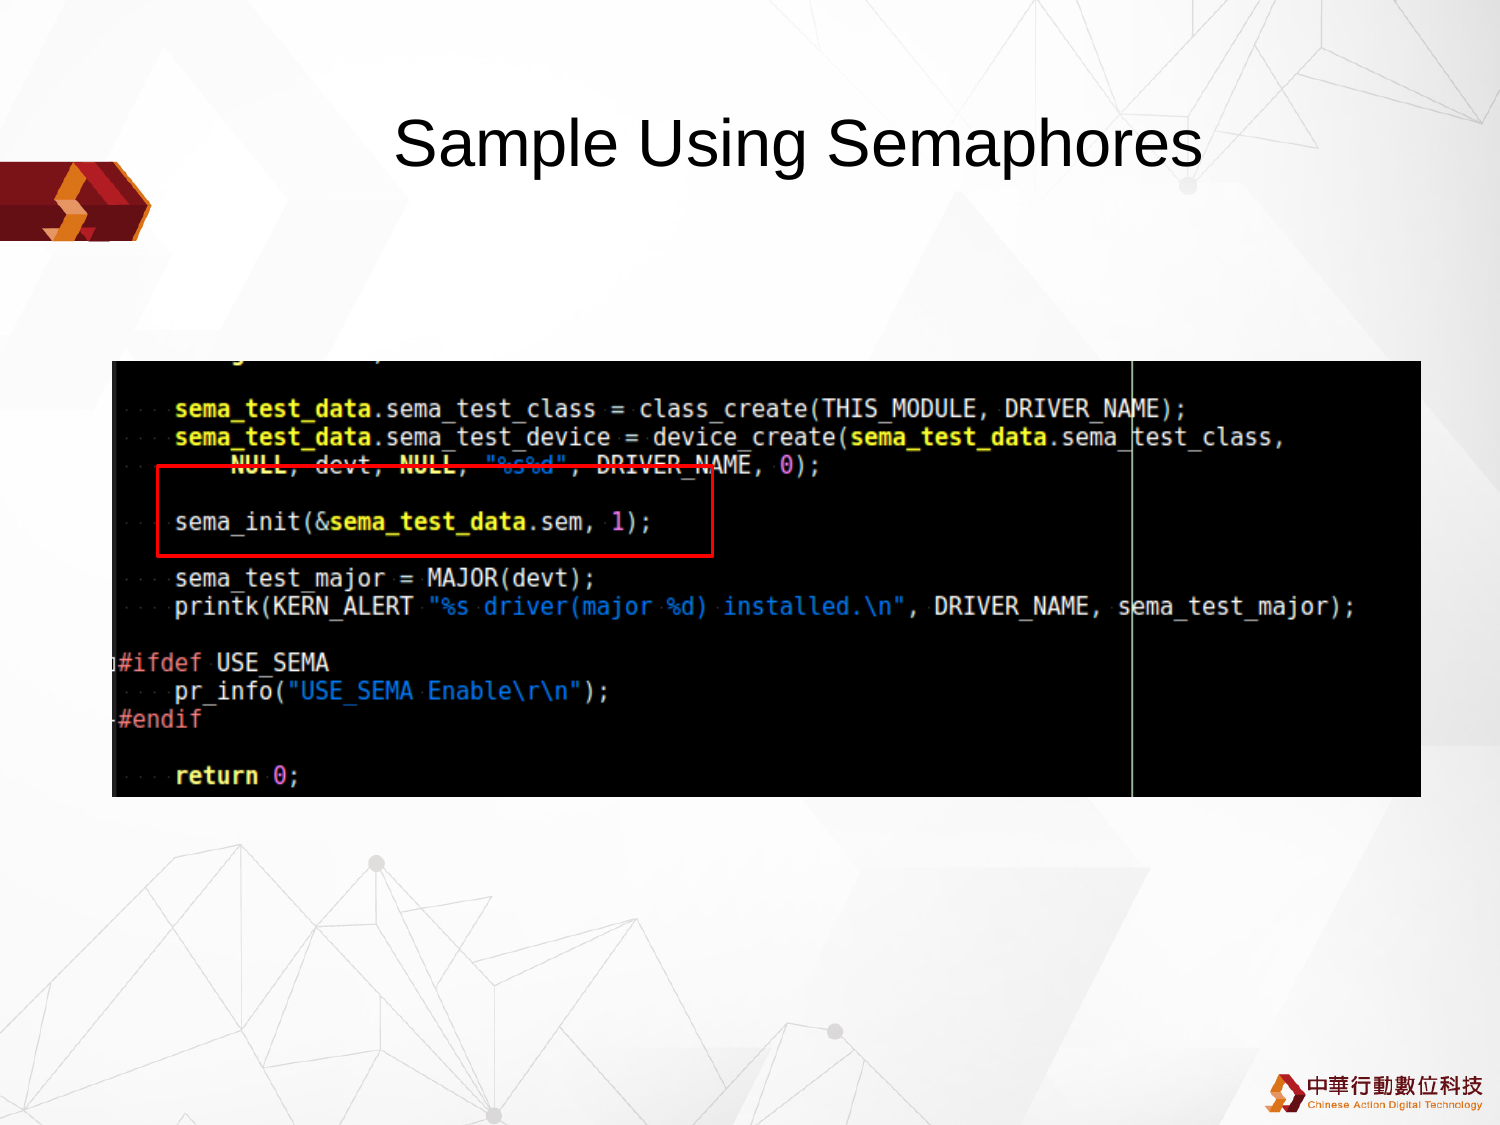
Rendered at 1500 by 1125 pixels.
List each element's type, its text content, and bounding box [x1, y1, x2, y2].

picture [0, 0, 1500, 1125]
title Sample Using Semaphores [150, 45, 1426, 234]
